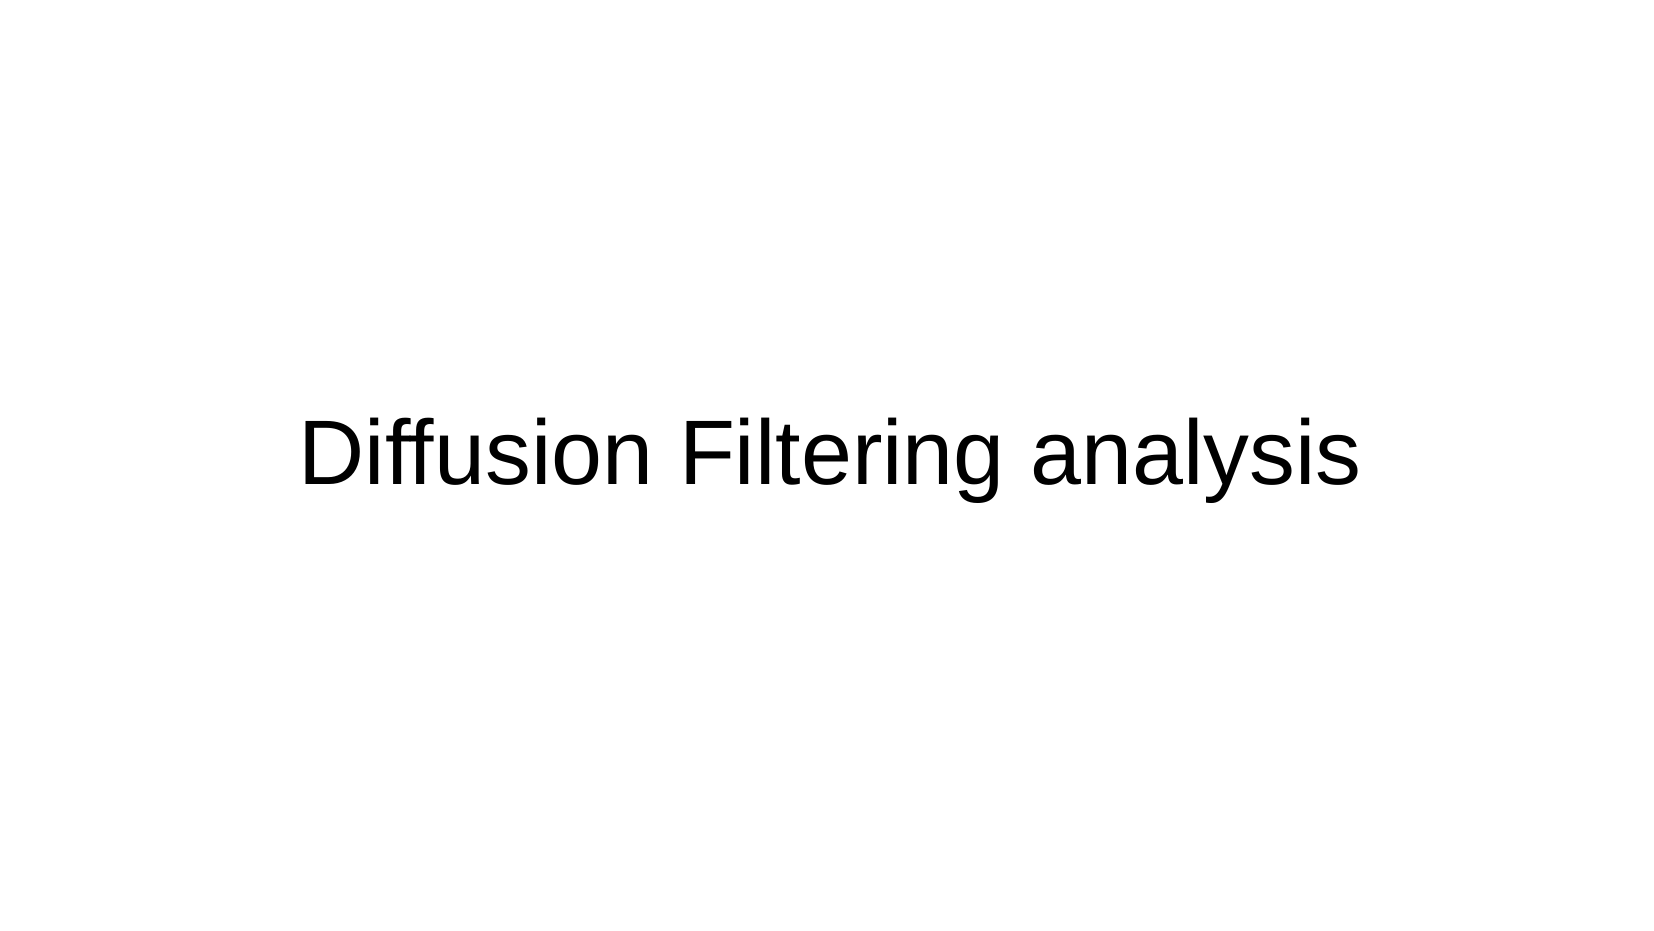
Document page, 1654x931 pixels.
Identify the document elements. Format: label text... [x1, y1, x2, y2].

title Diffusion Filtering analysis [86, 375, 1576, 531]
